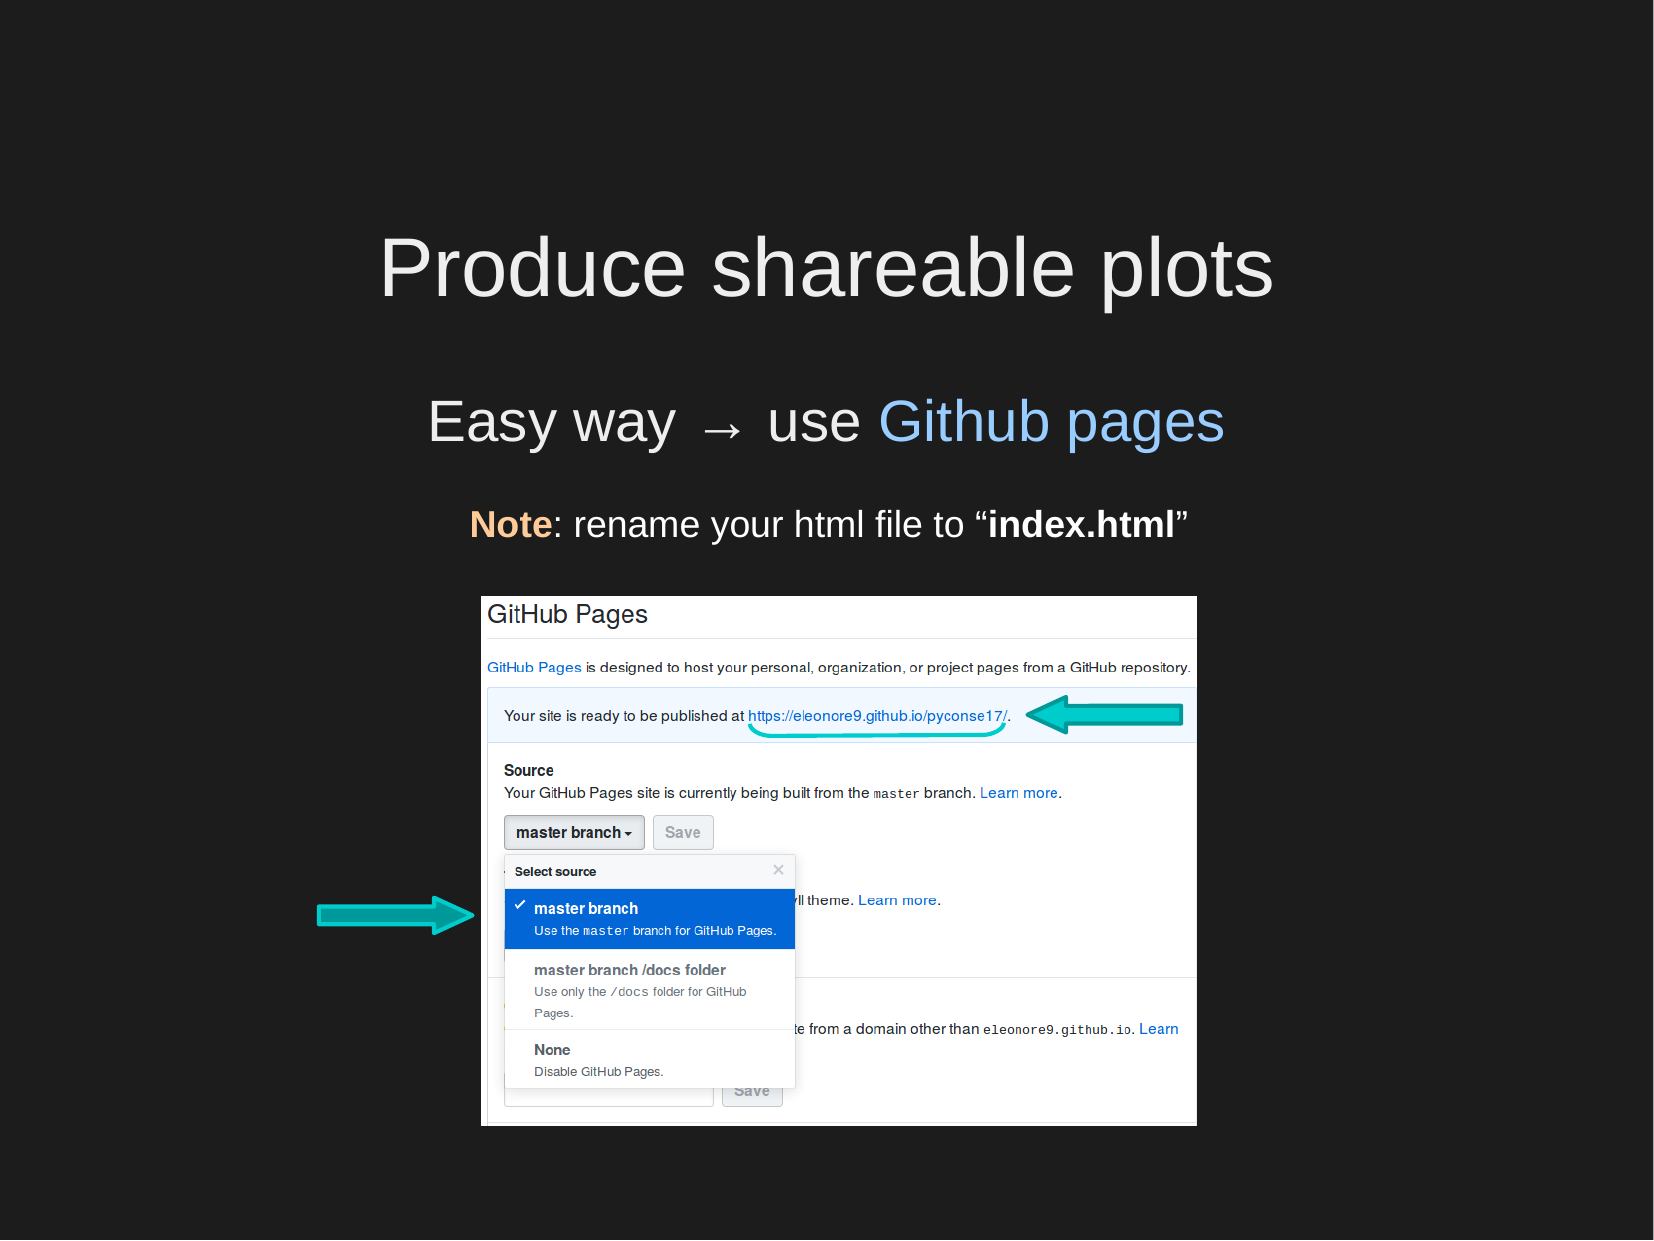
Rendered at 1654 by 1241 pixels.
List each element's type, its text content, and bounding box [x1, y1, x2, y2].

text_box [1027, 696, 1182, 733]
text_box Note: rename your html file to “index.html” [454, 496, 1264, 594]
text_box [318, 897, 473, 934]
text_box Produce shareable plots Easy way → use Github pages [82, 36, 1572, 756]
picture [481, 596, 1197, 1126]
